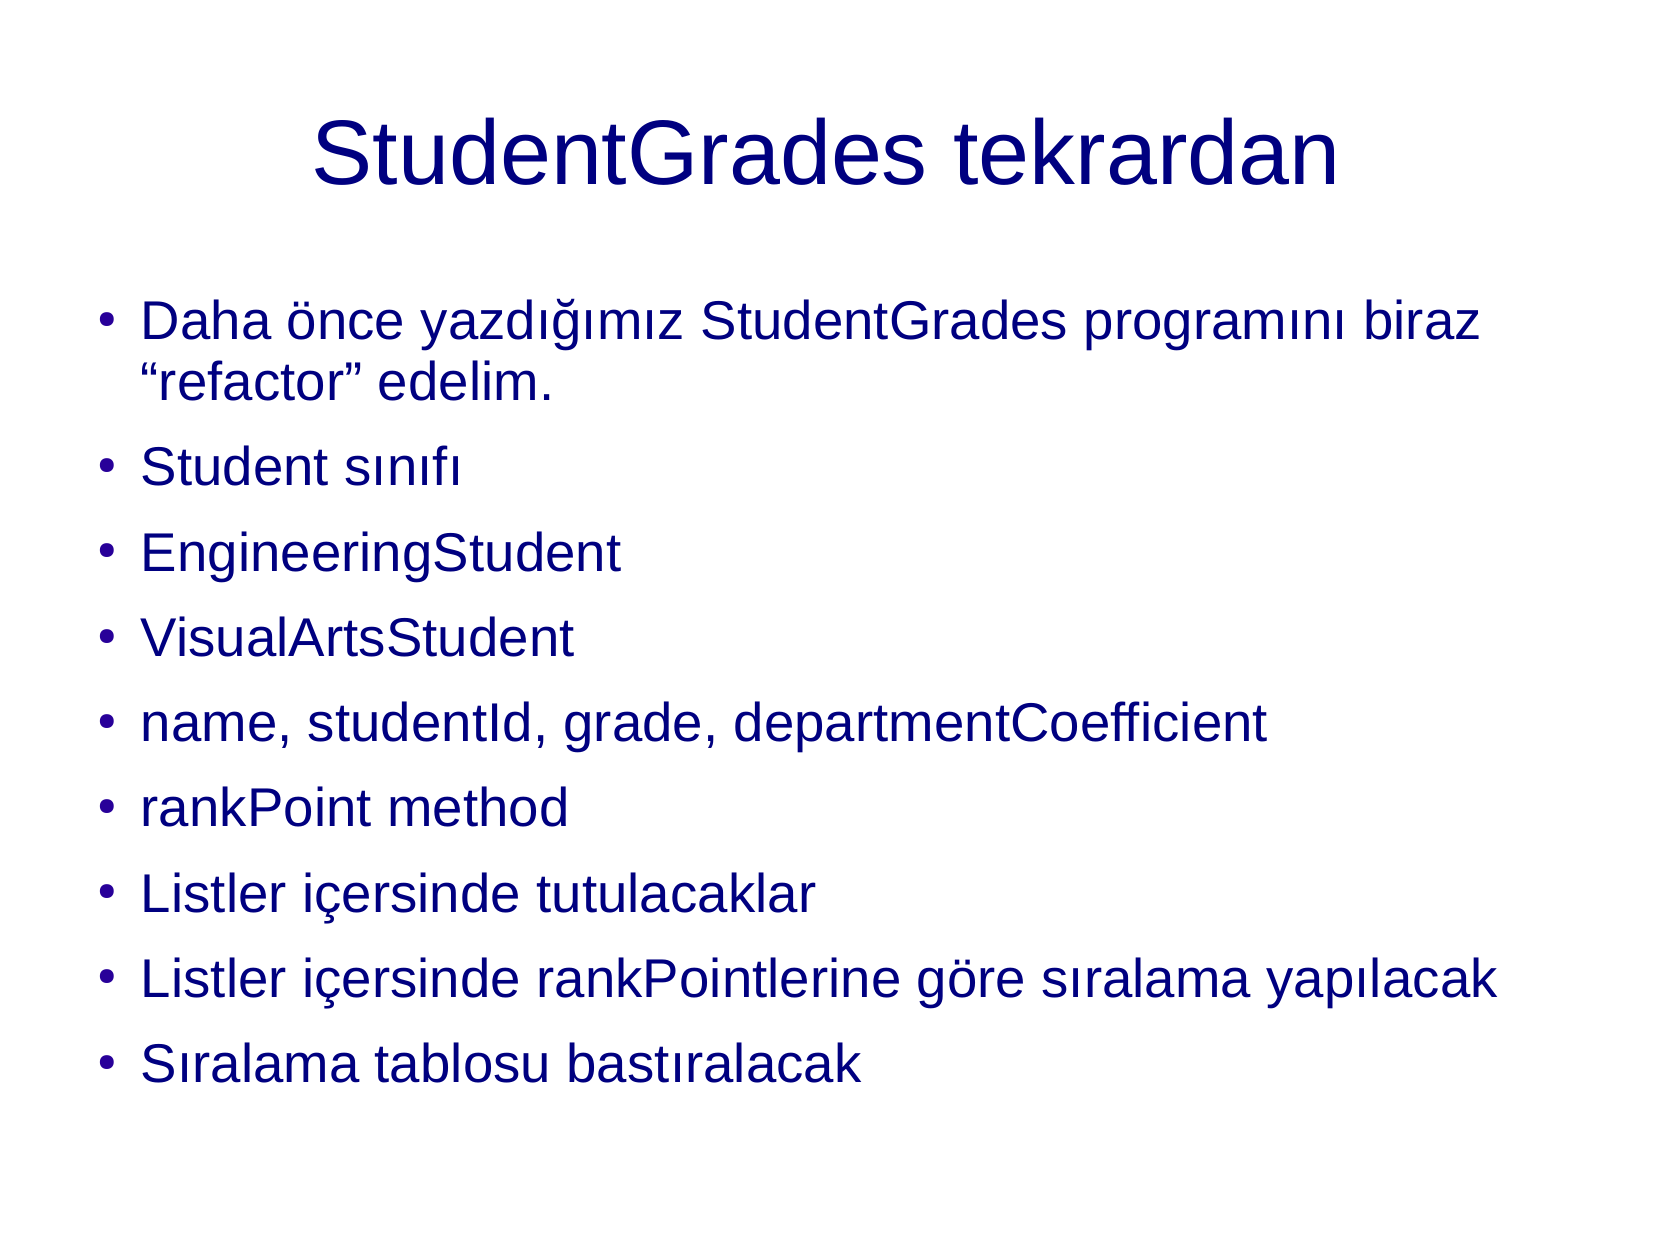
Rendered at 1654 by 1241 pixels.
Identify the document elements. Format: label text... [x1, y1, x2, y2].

list Daha önce yazdığımız StudentGrades programını biraz “refactor” edelim. Student sınıfı EngineeringStudent VisualArtsStudent name, studentId, grade, departmentCoefficient rankPoint method Listler içersinde tutulacaklar Listler içersinde rankPointlerine göre sıralama yapılacak Sıralama tablosu bastıralacak [82, 290, 1571, 1109]
title StudentGrades tekrardan [82, 49, 1571, 257]
